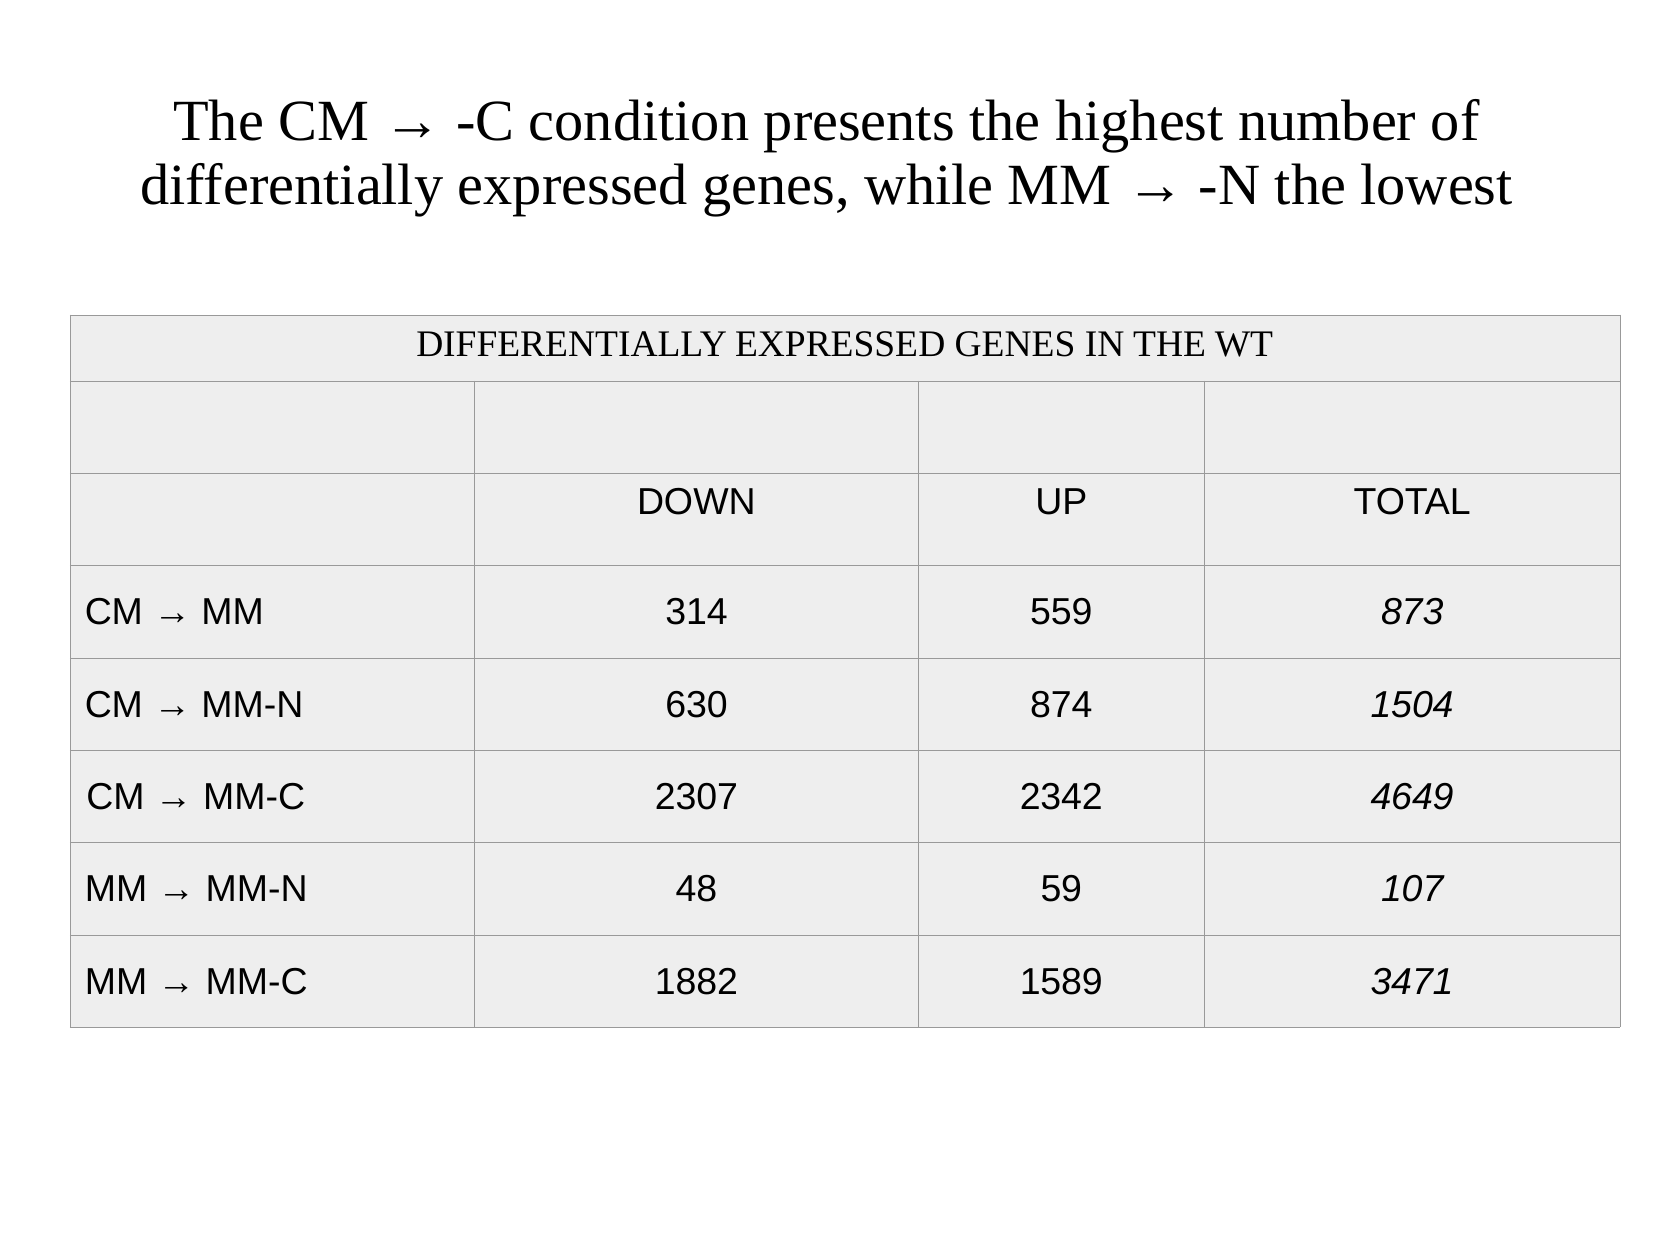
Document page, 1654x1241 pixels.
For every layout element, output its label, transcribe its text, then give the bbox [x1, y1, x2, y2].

table_cell DOWN [475, 474, 918, 565]
table_cell 48 [475, 843, 918, 935]
table_cell [71, 474, 474, 565]
table_cell [1205, 382, 1620, 473]
table_cell 2342 [919, 751, 1204, 842]
table_cell 630 [475, 659, 918, 750]
table_cell UP [919, 474, 1204, 565]
table_cell MM → MM-C [71, 936, 474, 1027]
table_cell 2307 [475, 751, 918, 842]
table_cell 59 [919, 843, 1204, 935]
table_cell 314 [475, 566, 918, 658]
table_cell [71, 382, 474, 473]
table_cell TOTAL [1205, 474, 1620, 565]
table_cell 3471 [1205, 936, 1620, 1027]
title The CM → -C condition presents the highest number of differentially expressed genes, while MM → -N the lowest [82, 49, 1571, 257]
table_cell [475, 382, 918, 473]
table_cell 1589 [919, 936, 1204, 1027]
table_cell MM → MM-N [71, 843, 474, 935]
table_cell 1504 [1205, 659, 1620, 750]
table_cell 4649 [1205, 751, 1620, 842]
table_cell CM → MM [71, 566, 474, 658]
table_cell [919, 382, 1204, 473]
table_cell CM → MM-C [71, 751, 474, 842]
table_cell 874 [919, 659, 1204, 750]
table_cell 873 [1205, 566, 1620, 658]
table_header DIFFERENTIALLY EXPRESSED GENES IN THE WT [71, 316, 1620, 381]
table_cell 559 [919, 566, 1204, 658]
table_cell CM → MM-N [71, 659, 474, 750]
table_cell 1882 [475, 936, 918, 1027]
table_cell 107 [1205, 843, 1620, 935]
